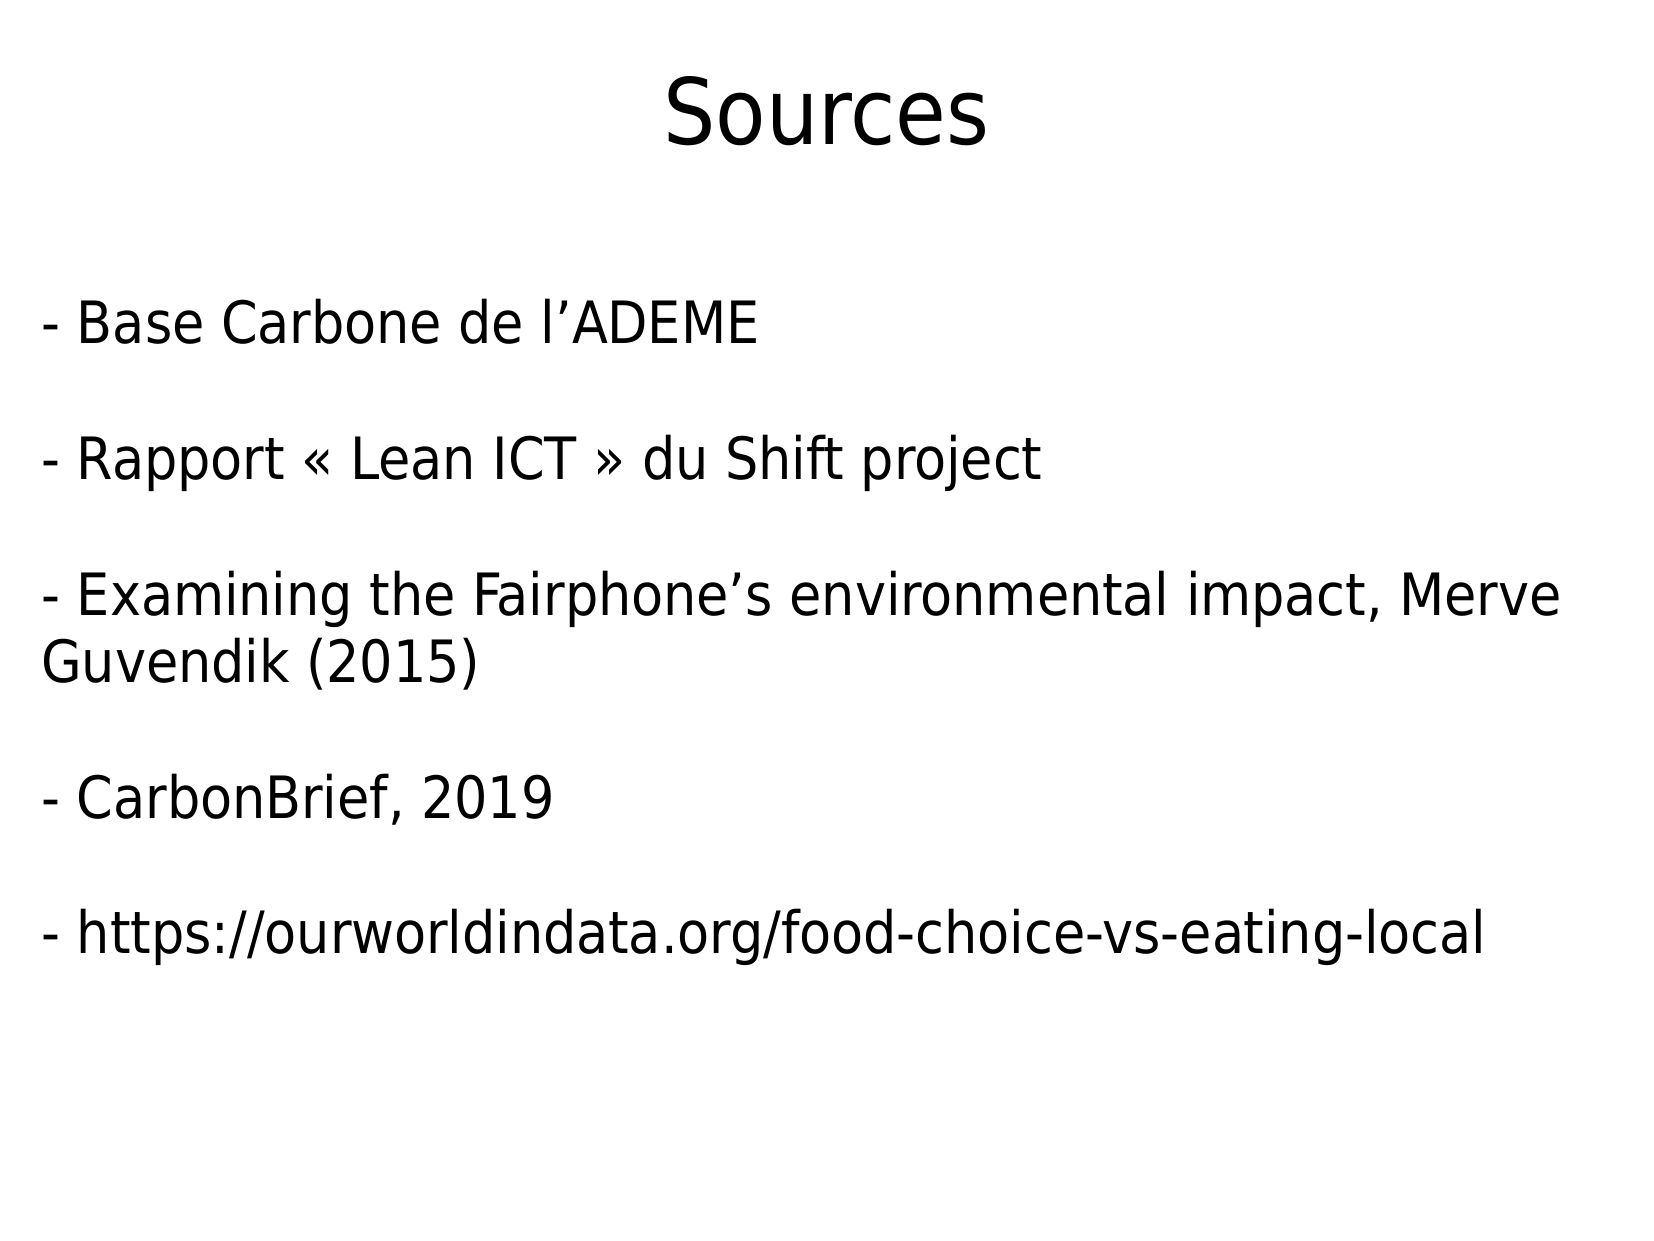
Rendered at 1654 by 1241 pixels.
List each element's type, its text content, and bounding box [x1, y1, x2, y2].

title Sources [41, 12, 1613, 214]
title - Base Carbone de l’ADEME - Rapport « Lean ICT » du Shift project - Examining the Fairphone’s environmental impact, Merve Guvendik (2015) - CarbonBrief, 2019 - https://ourworldindata.org/food-choice-vs-eating-local [41, 222, 1613, 1183]
